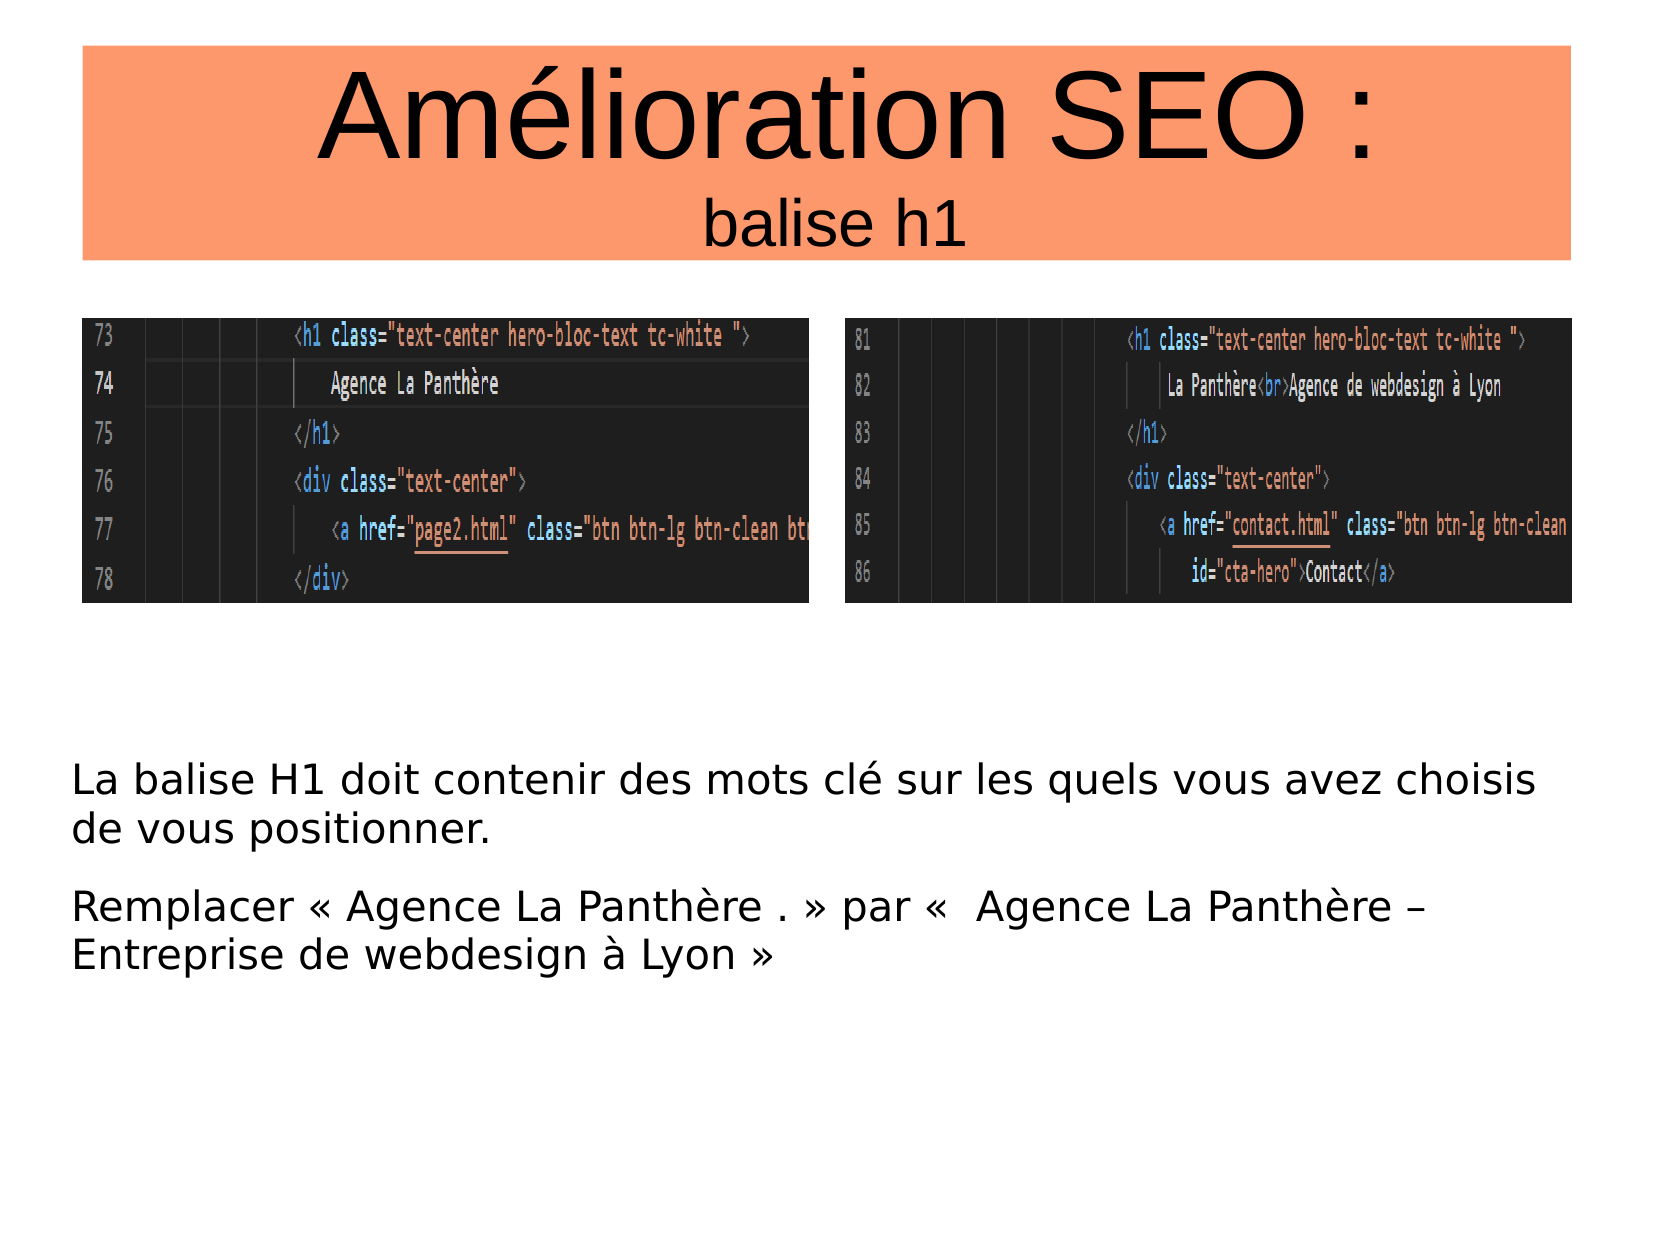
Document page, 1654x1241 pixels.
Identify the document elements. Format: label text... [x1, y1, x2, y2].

picture [82, 318, 809, 603]
list La balise H1 doit contenir des mots clé sur les quels vous avez choisis de vous positionner. Remplacer « Agence La Panthère . » par « Agence La Panthère – Entreprise de webdesign à Lyon » [71, 755, 1560, 1007]
title Amélioration SEO : balise h1 [82, 45, 1571, 261]
picture [845, 318, 1572, 603]
